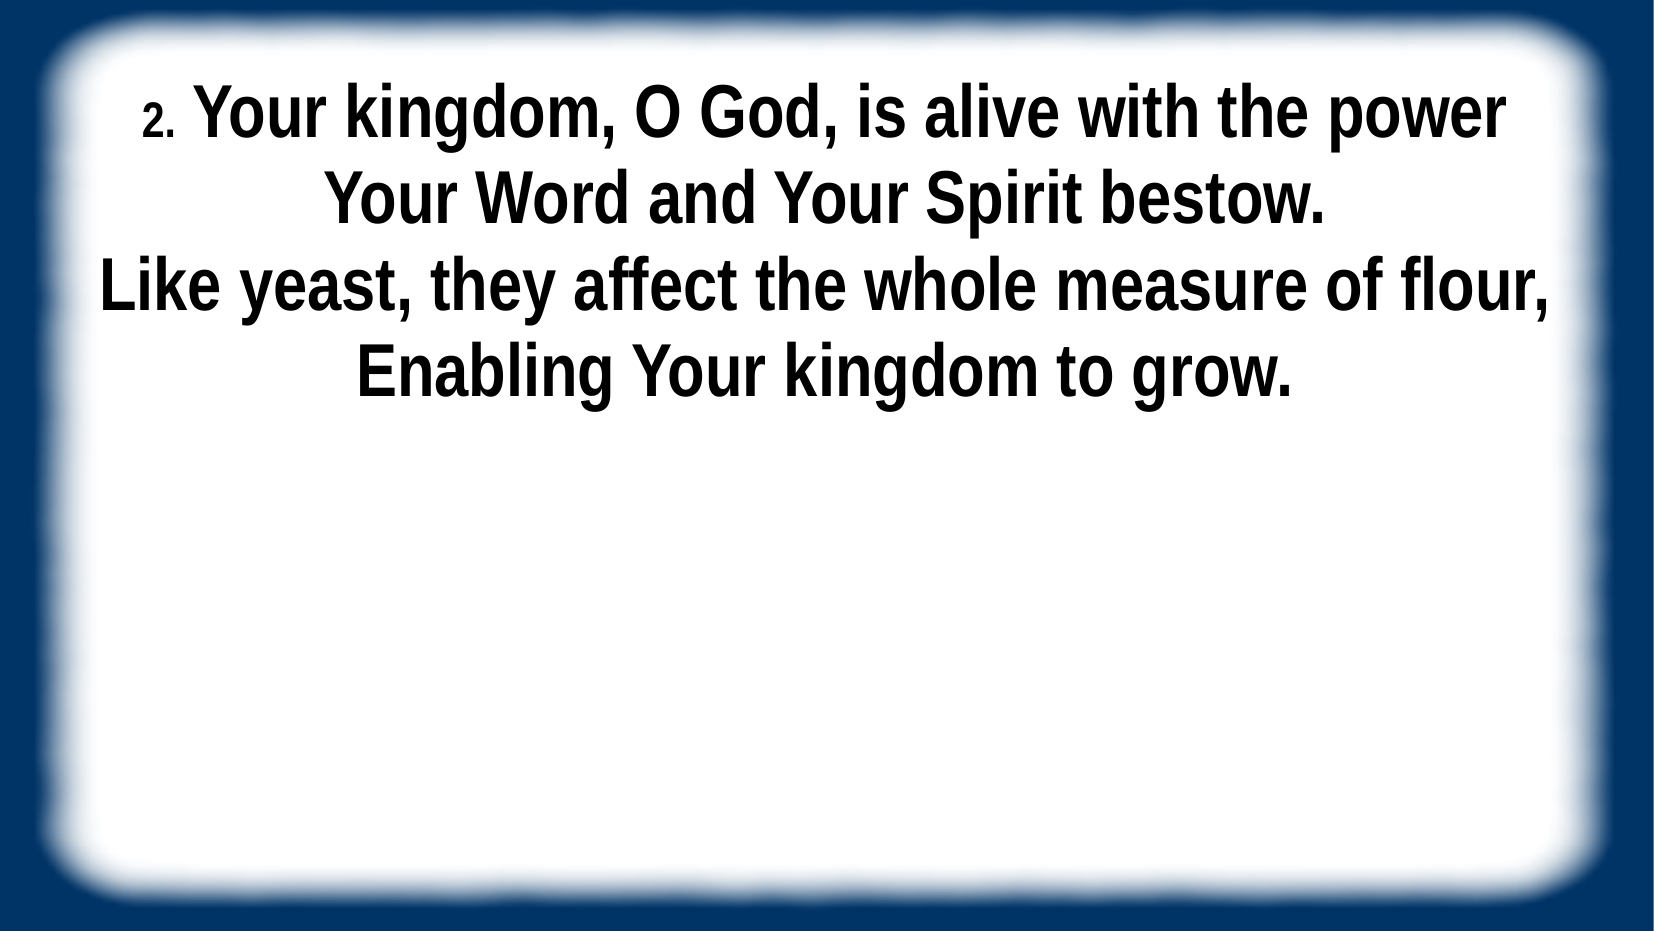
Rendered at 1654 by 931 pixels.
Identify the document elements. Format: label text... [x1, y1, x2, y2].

picture [0, 0, 1654, 931]
text_box 2. Your kingdom, O God, is alive with the power Your Word and Your Spirit bestow. Like yeast, they affect the whole measure of flour, Enabling Your kingdom to grow. [75, 60, 1576, 436]
